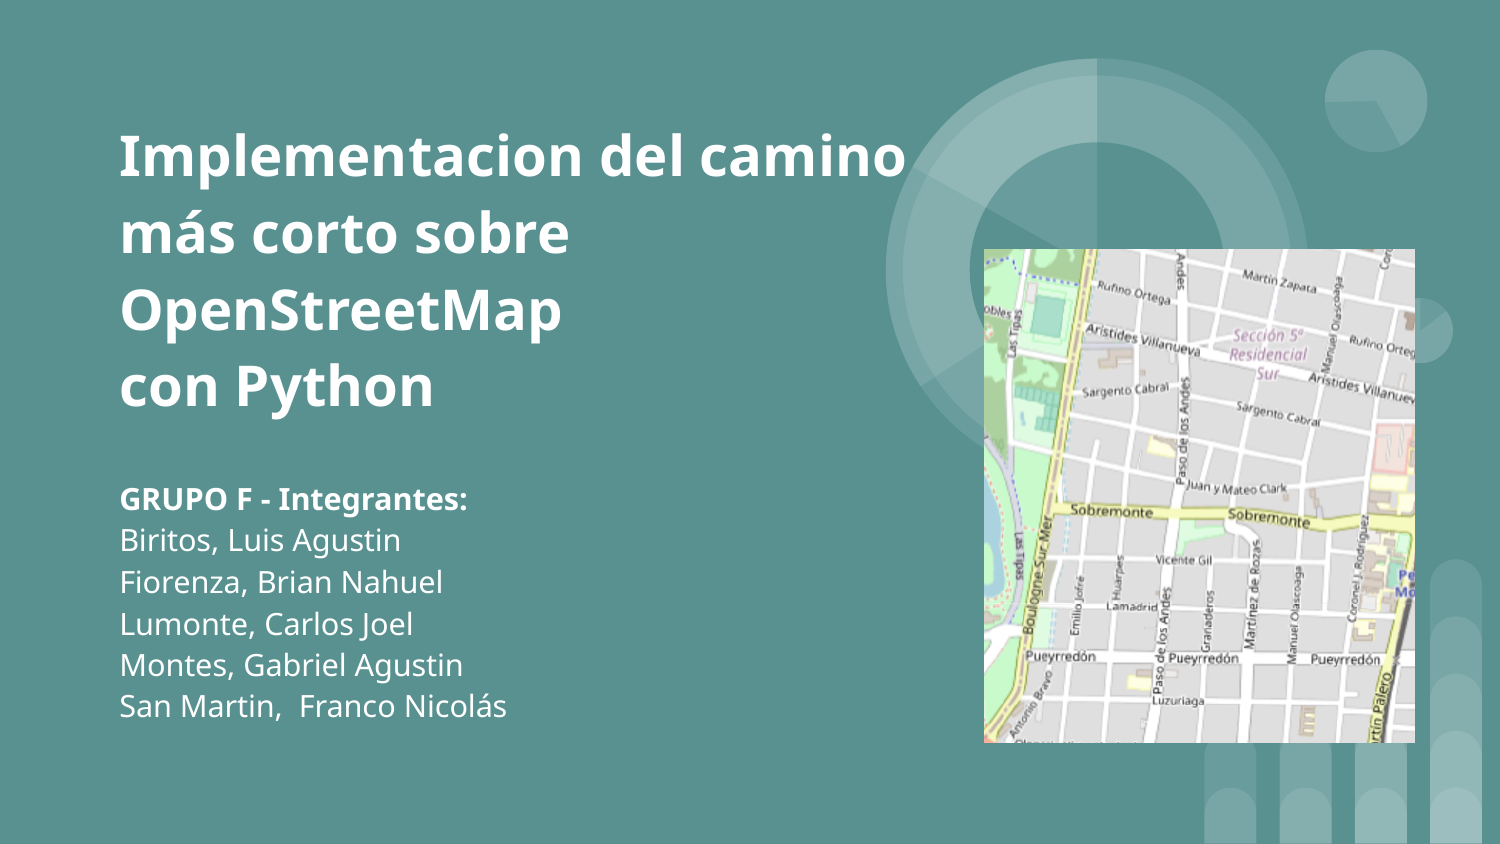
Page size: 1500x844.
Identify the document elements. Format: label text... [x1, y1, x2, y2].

title Implementacion del camino más corto sobre OpenStreetMap con Python [104, 99, 946, 440]
picture [984, 249, 1415, 743]
subtitle GRUPO F - Integrantes: Biritos, Luis Agustin Fiorenza, Brian Nahuel Lumonte, Carlos Joel Montes, Gabriel Agustin San Martin, Franco Nicolás [104, 462, 803, 743]
